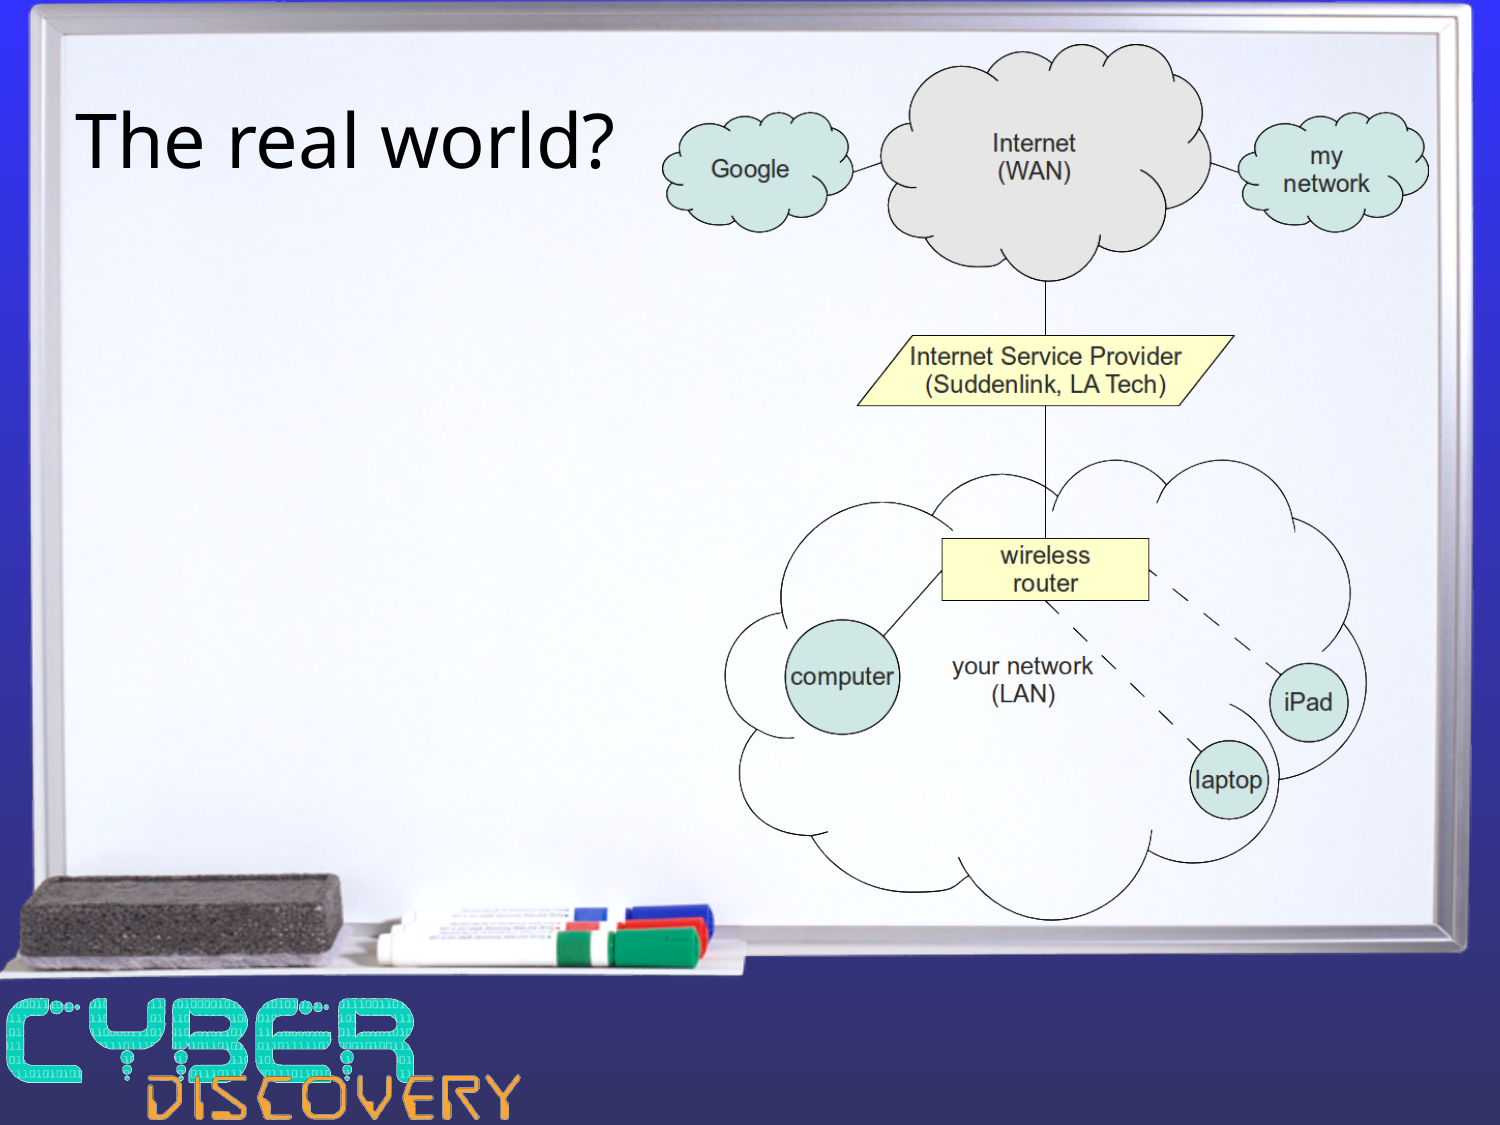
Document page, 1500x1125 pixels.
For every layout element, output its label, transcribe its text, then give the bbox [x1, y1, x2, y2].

picture [0, 0, 1500, 1125]
title The real world? [74, 44, 662, 233]
